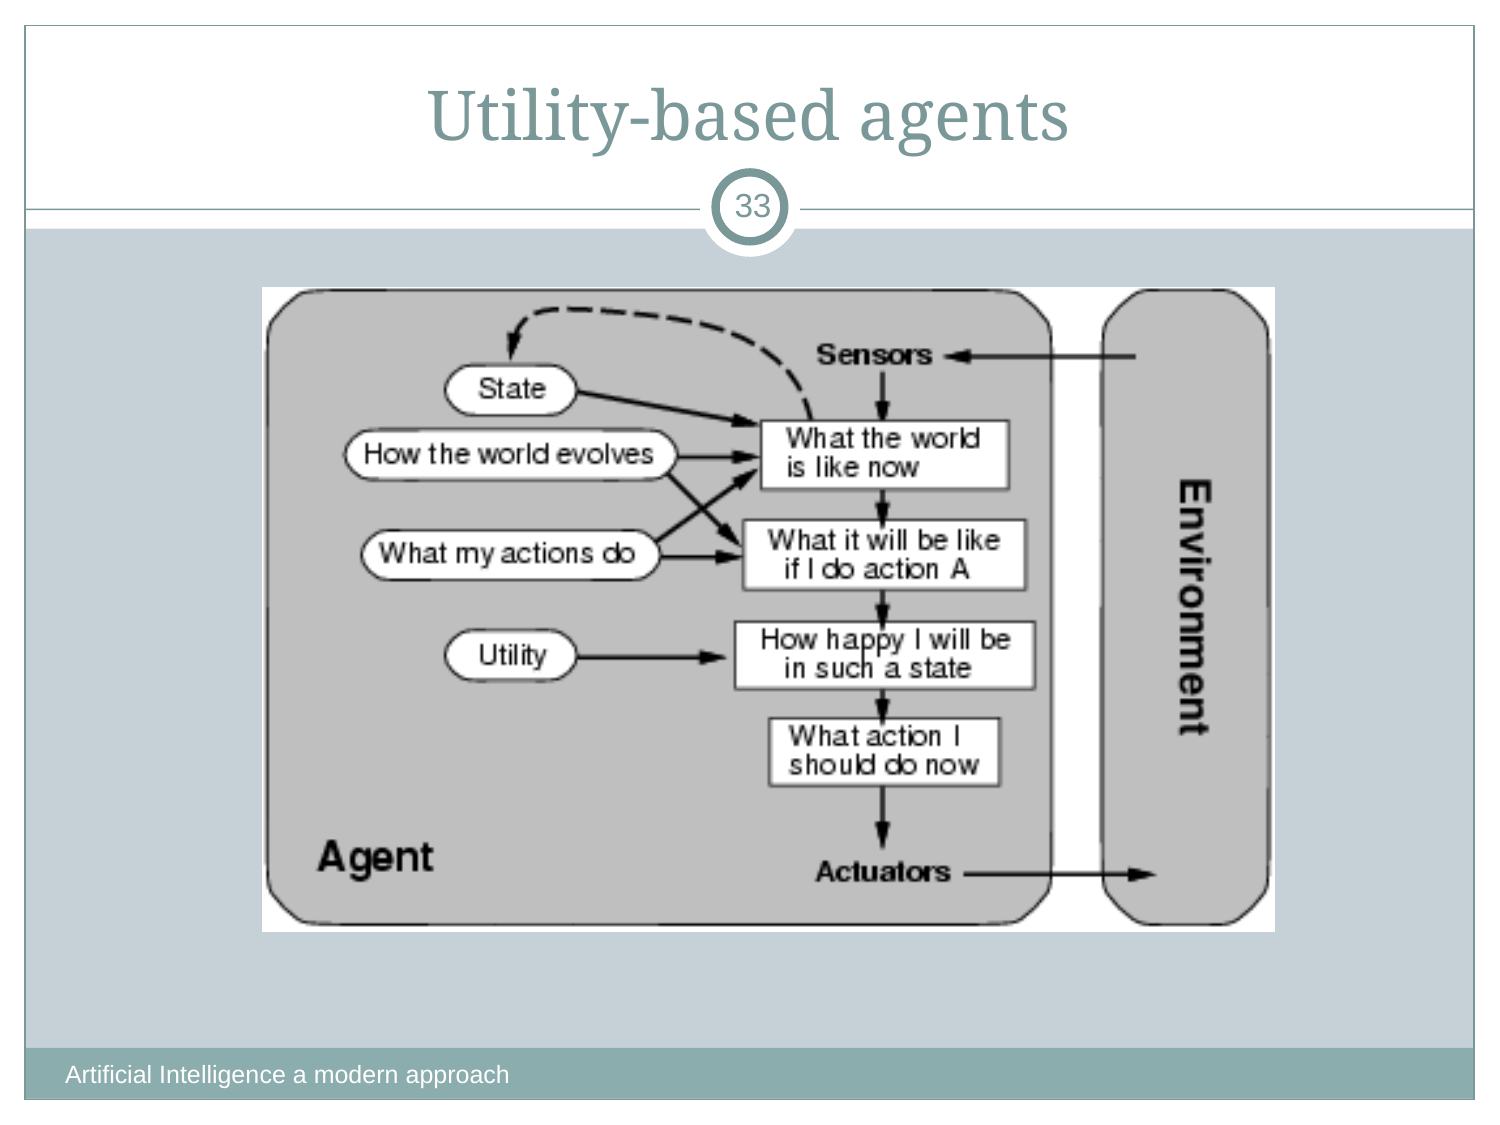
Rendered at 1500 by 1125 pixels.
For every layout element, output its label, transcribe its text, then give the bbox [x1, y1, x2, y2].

text_box <number> [715, 168, 791, 241]
title Utility-based agents [49, 37, 1450, 162]
text_box Artificial Intelligence a modern approach [49, 1051, 638, 1112]
picture [262, 287, 1275, 932]
